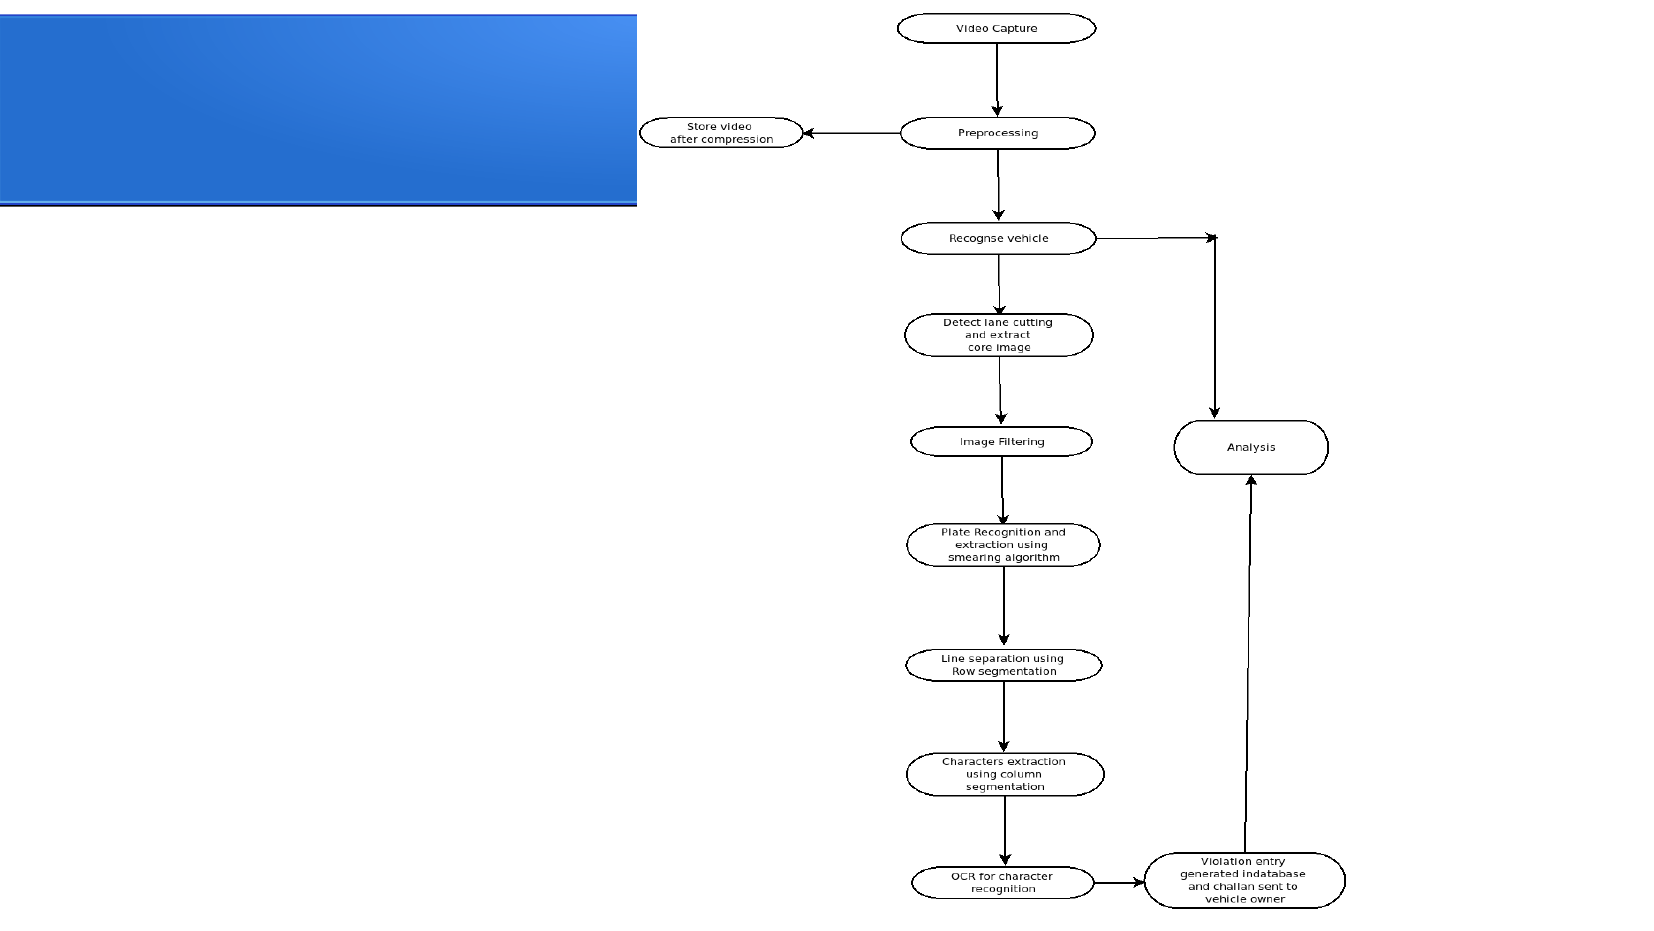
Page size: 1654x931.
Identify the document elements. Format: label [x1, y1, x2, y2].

picture [637, 11, 1347, 910]
